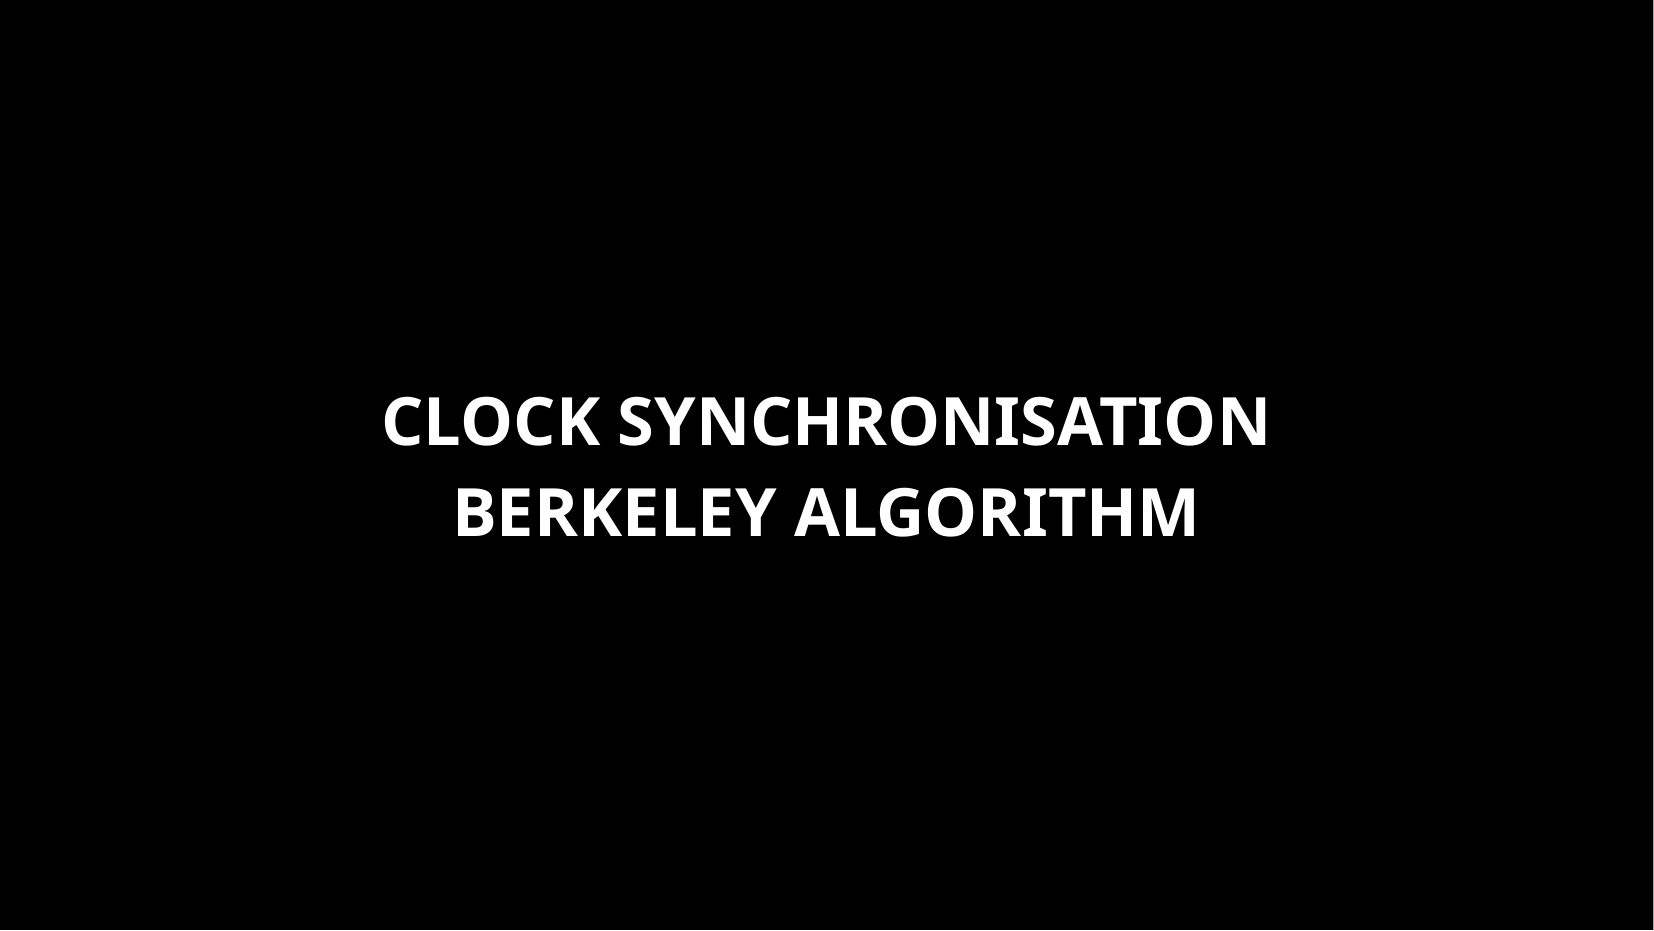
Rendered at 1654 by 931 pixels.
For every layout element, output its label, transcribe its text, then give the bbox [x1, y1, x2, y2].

title CLOCK SYNCHRONISATION BERKELEY ALGORITHM [82, 384, 1571, 547]
